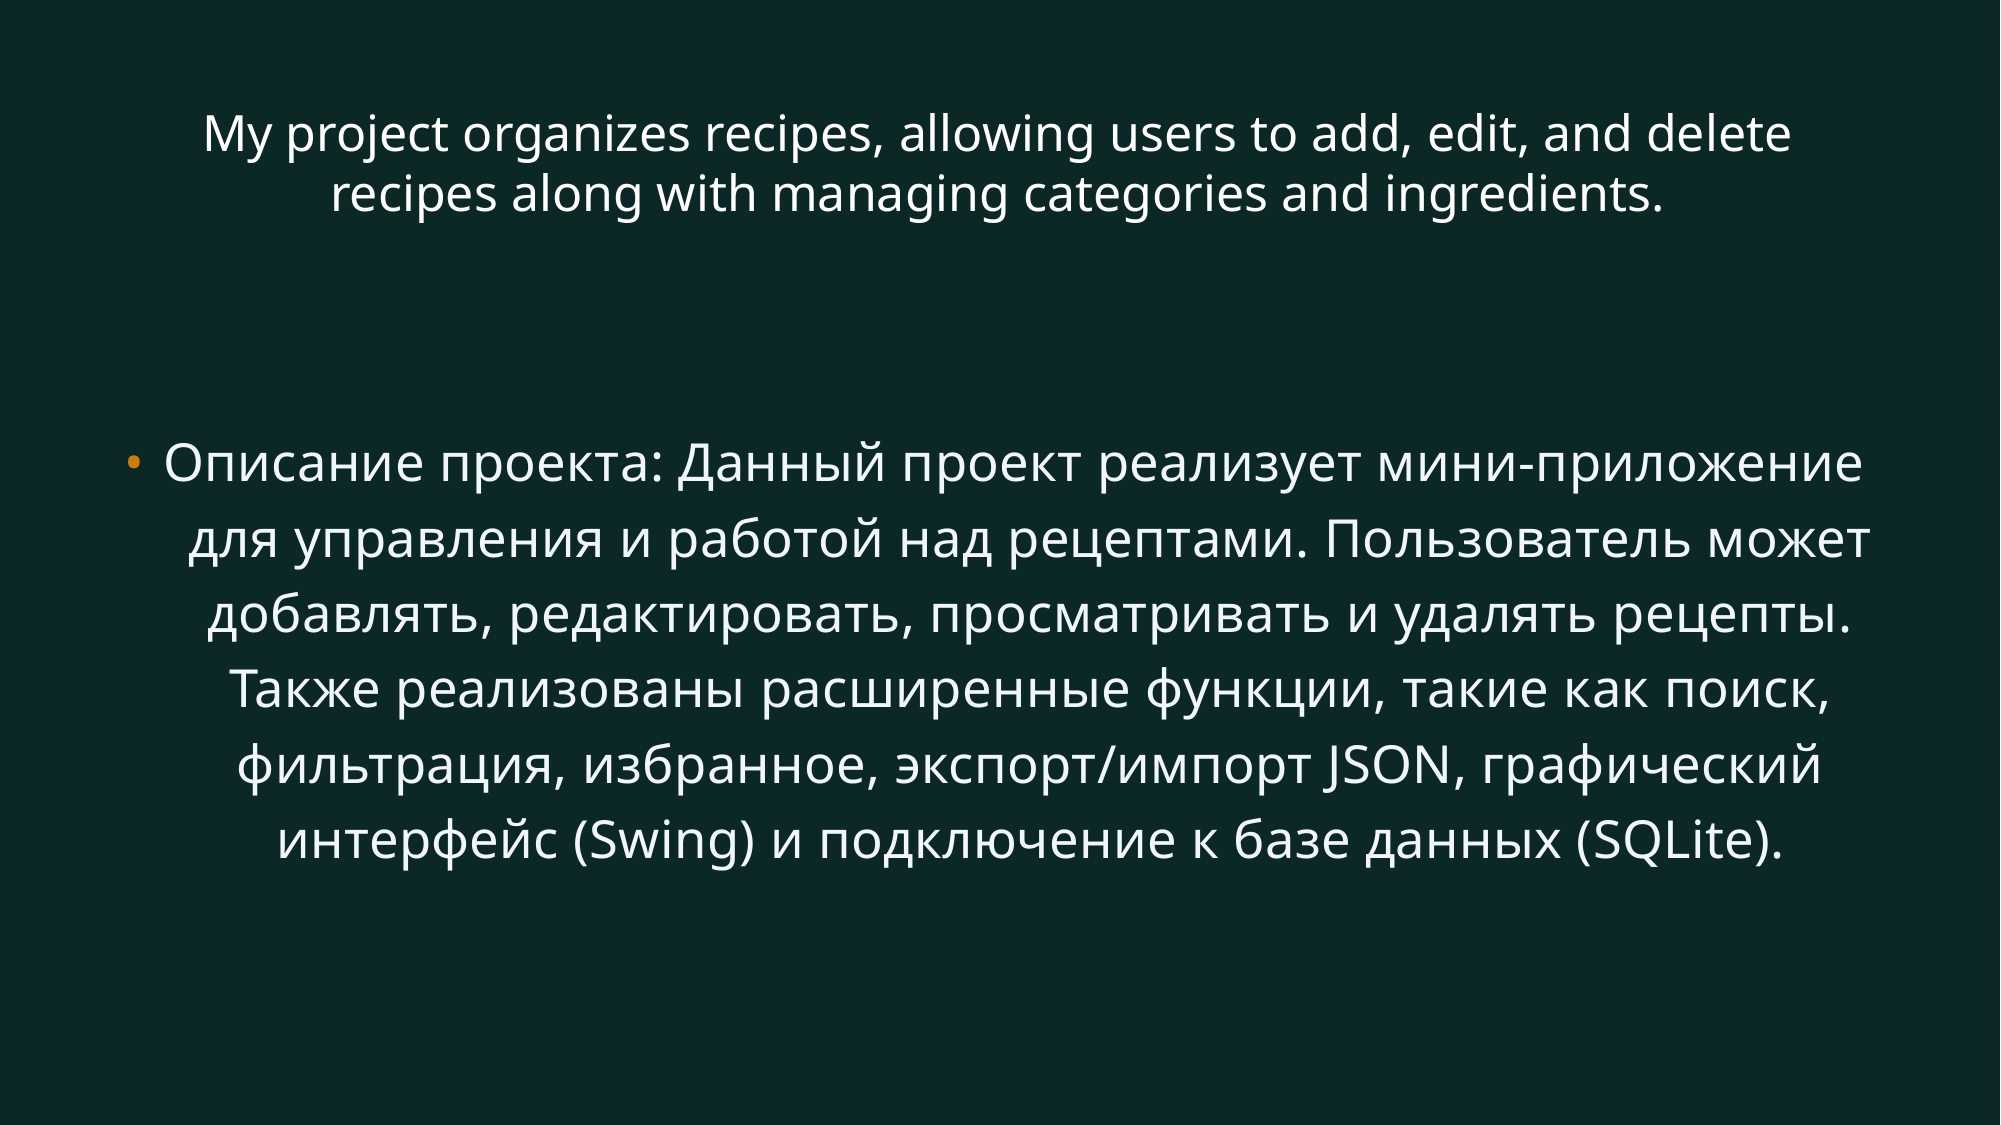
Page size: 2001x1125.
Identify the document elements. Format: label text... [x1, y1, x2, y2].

list Описание проекта: Данный проект реализует мини-приложение для управления и работой над рецептами. Пользователь может добавлять, редактировать, просматривать и удалять рецепты. Также реализованы расширенные функции, такие как поиск, фильтрация, избранное, экспорт/импорт JSON, графический интерфейс (Swing) и подключение к базе данных (SQLite). [118, 416, 1879, 947]
title My project organizes recipes, allowing users to add, edit, and delete recipes along with managing categories and ingredients. [118, 101, 1879, 344]
